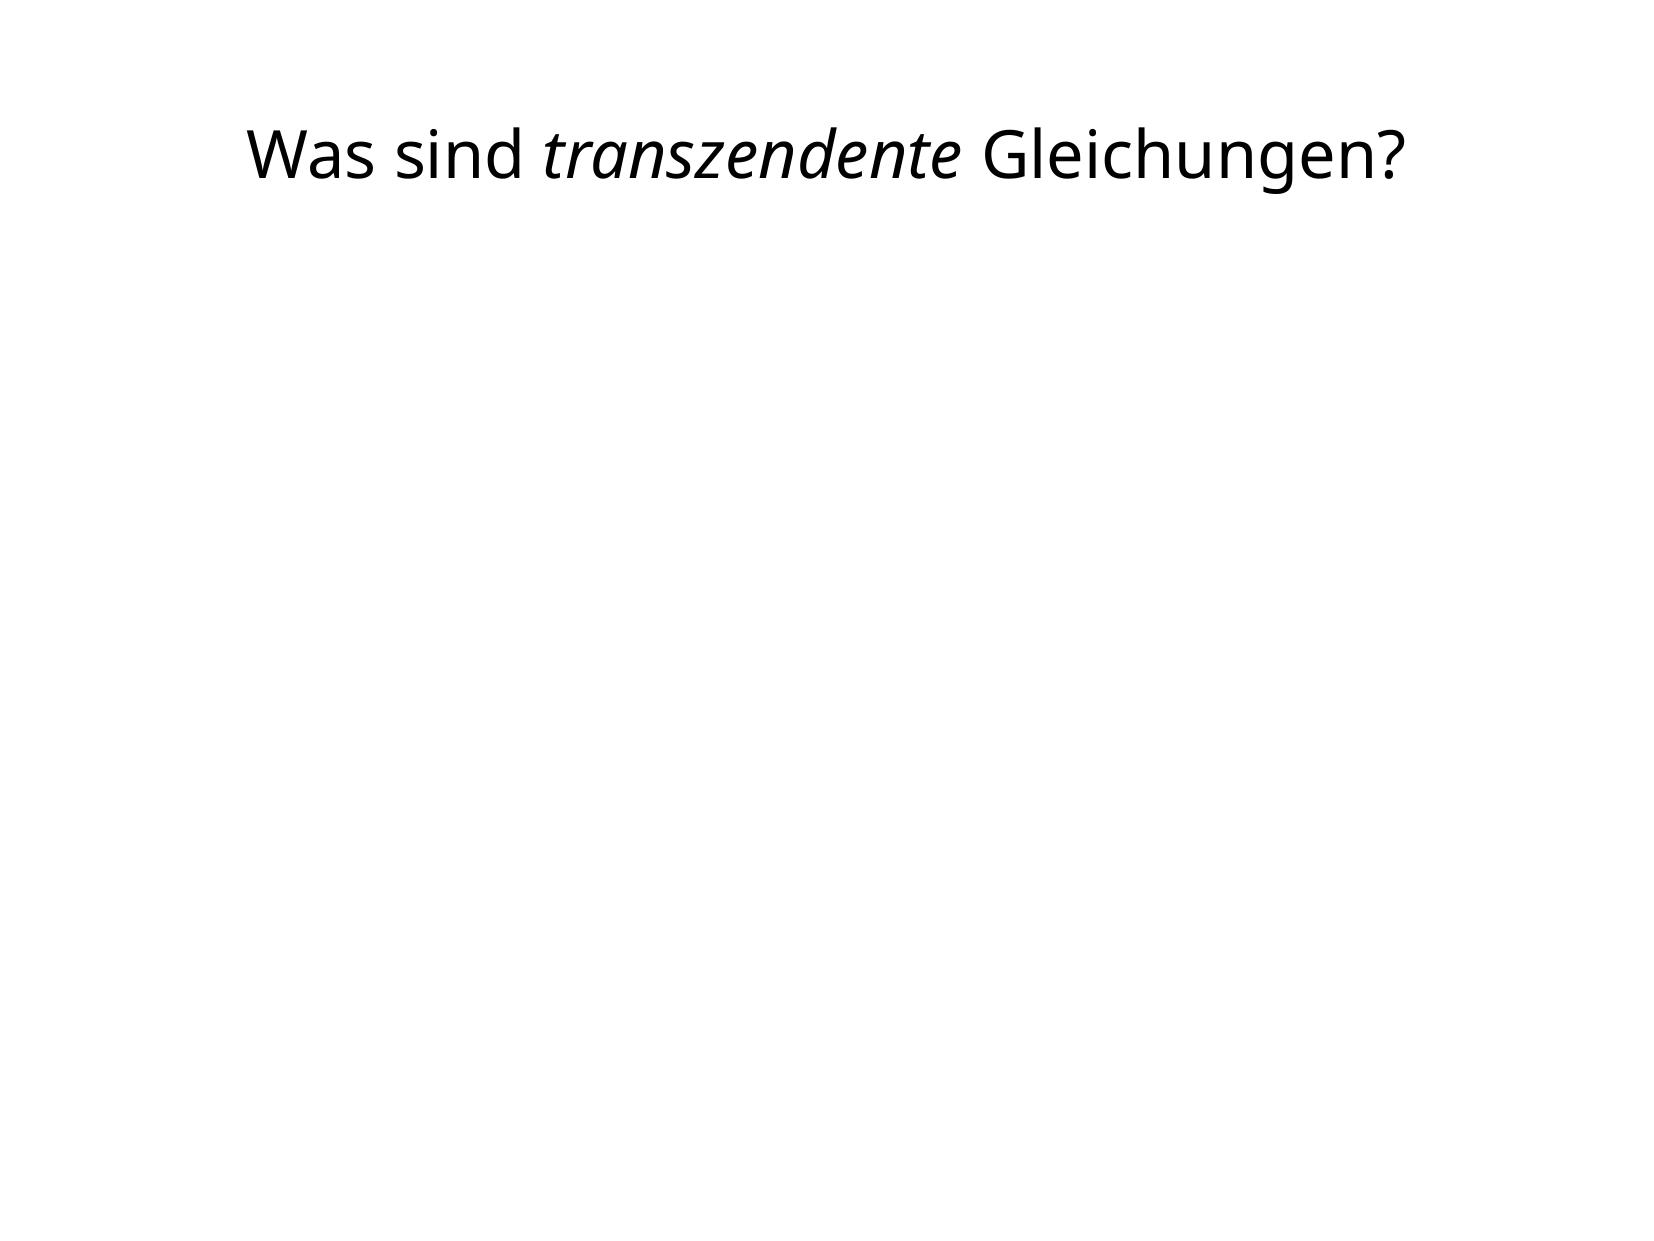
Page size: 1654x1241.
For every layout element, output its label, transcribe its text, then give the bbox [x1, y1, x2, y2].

title Was sind transzendente Gleichungen? [82, 49, 1571, 257]
